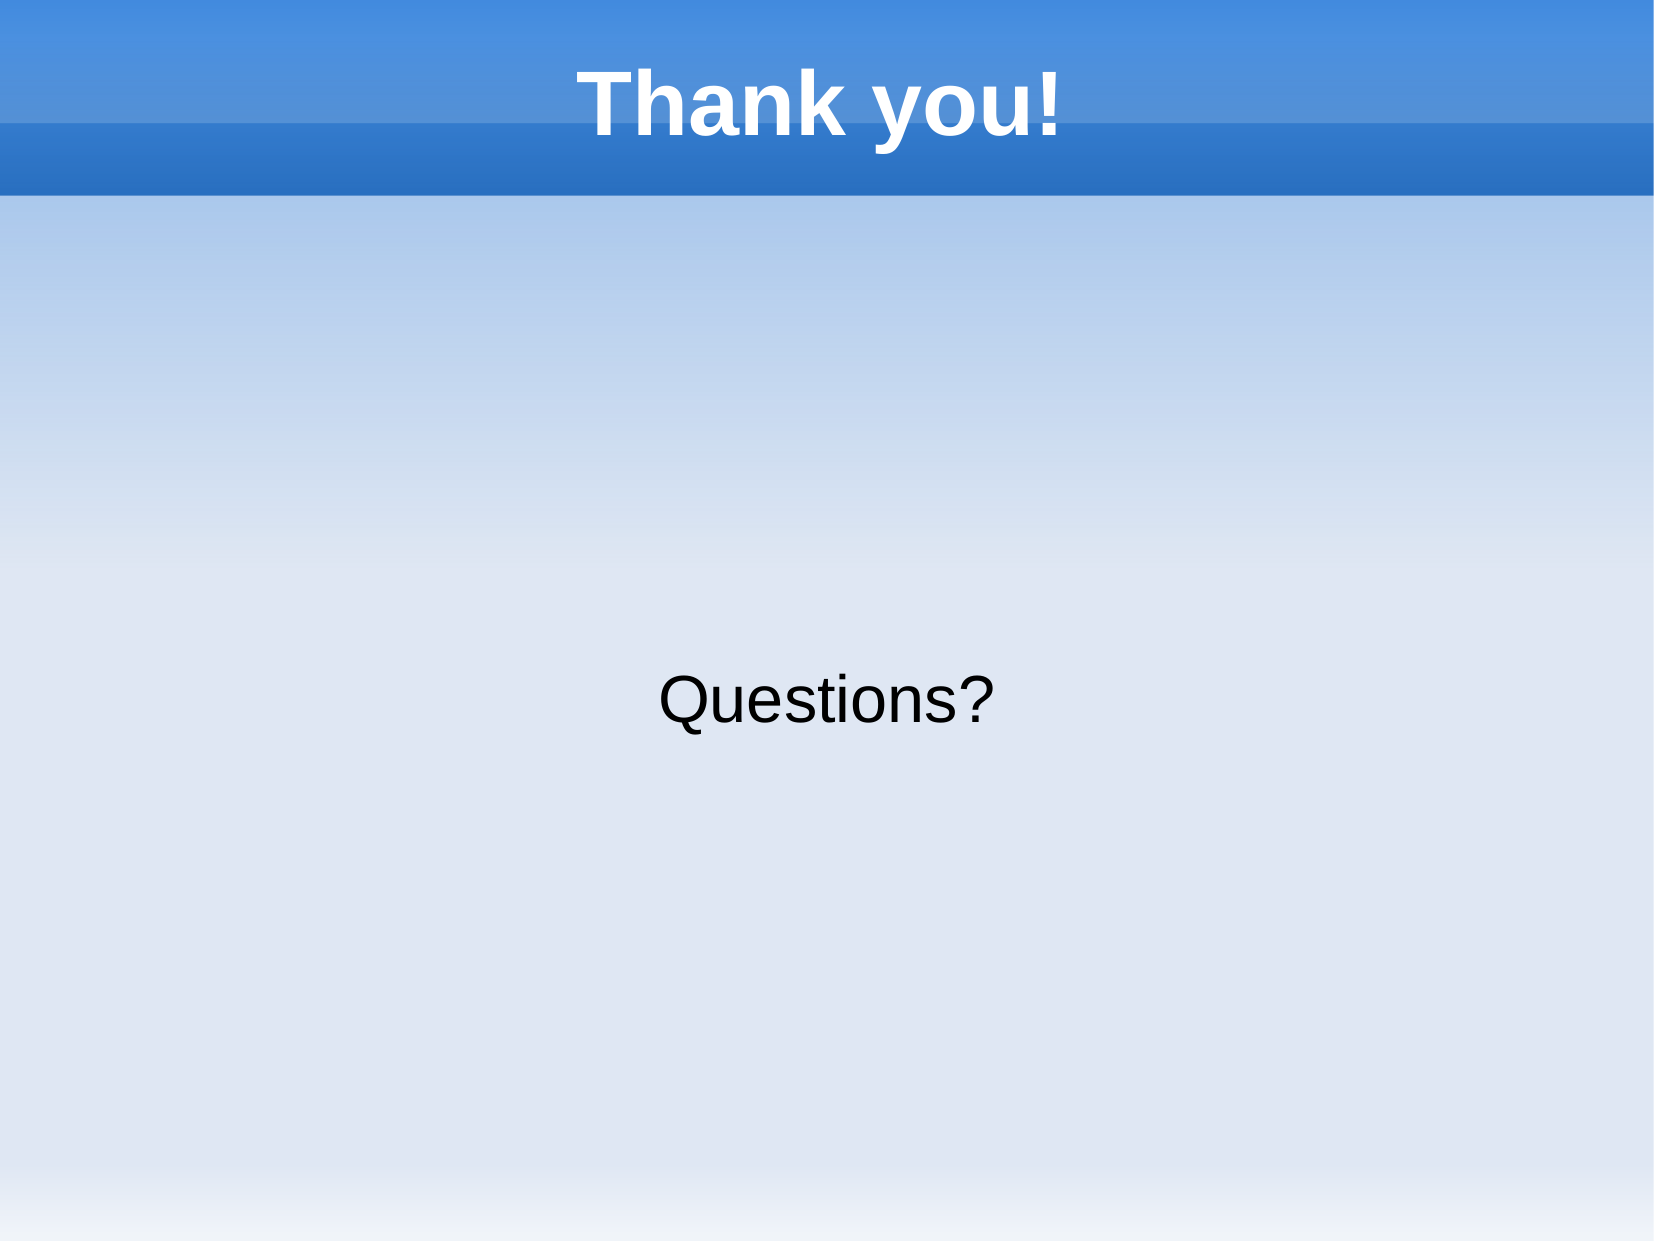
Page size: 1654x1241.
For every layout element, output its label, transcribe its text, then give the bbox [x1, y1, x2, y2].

title Thank you! [76, 0, 1565, 208]
subtitle Questions? [82, 297, 1571, 1102]
picture [0, 0, 1654, 1241]
